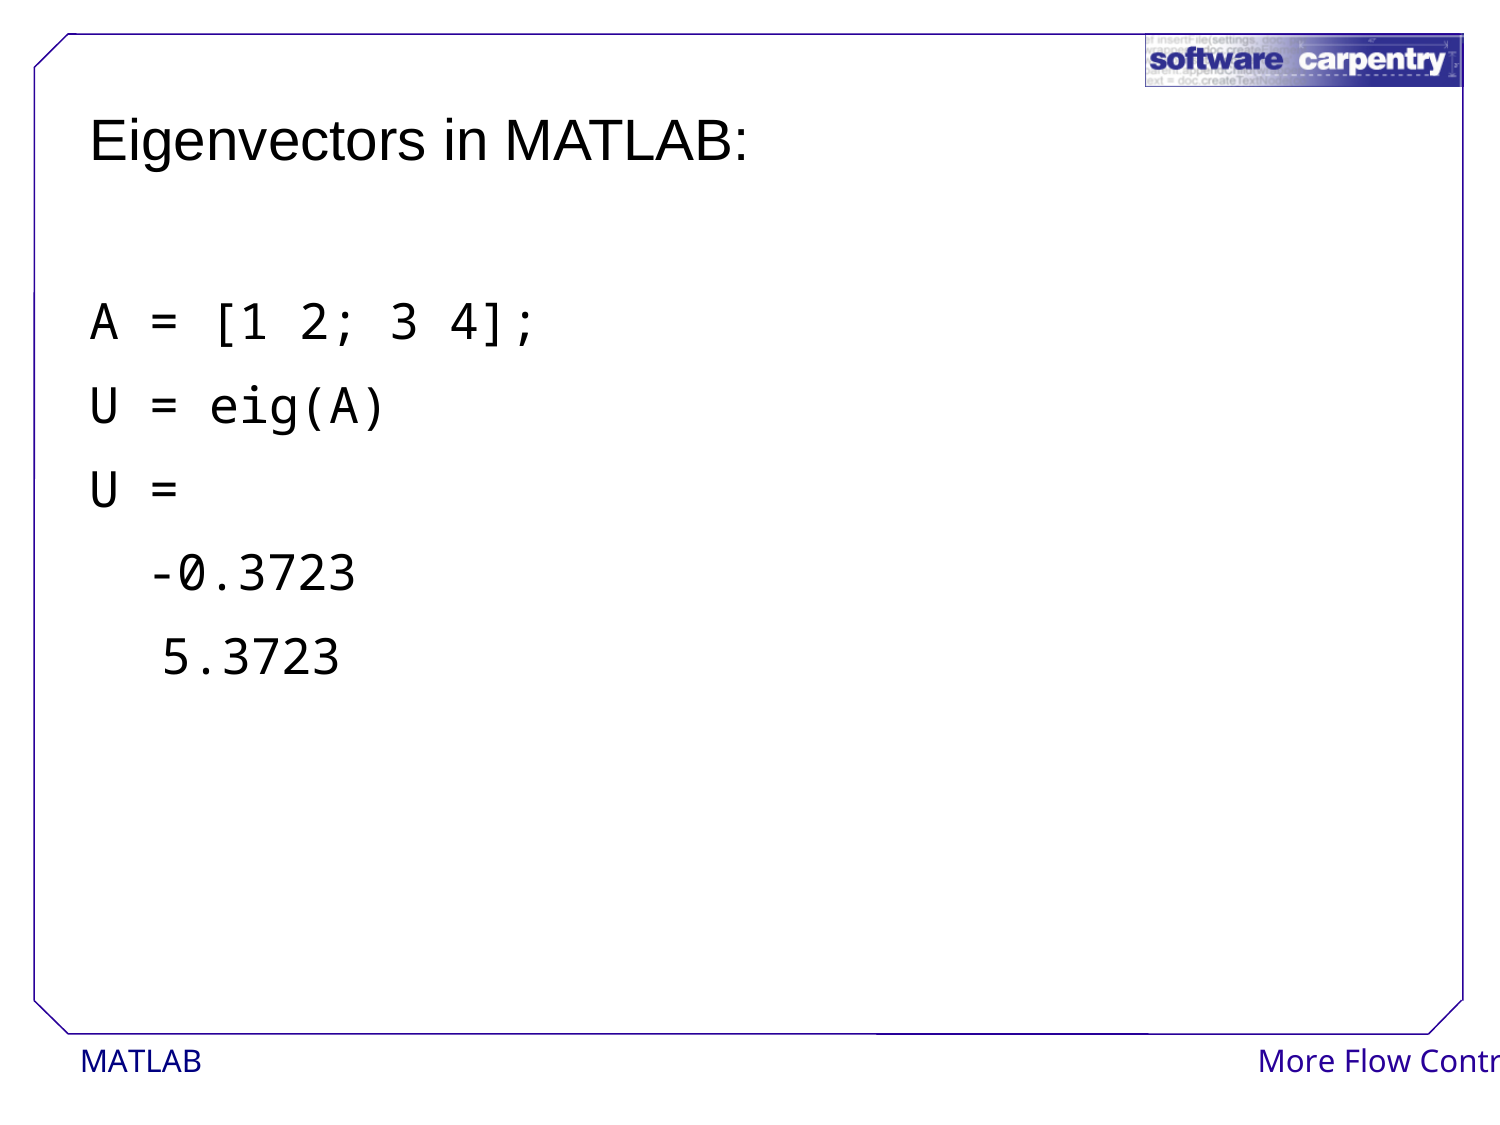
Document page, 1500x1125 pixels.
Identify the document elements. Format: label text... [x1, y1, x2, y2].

picture [1145, 33, 1464, 87]
list Eigenvectors in MATLAB: A = [1 2; 3 4]; U = eig(A) U = -0.3723 5.3723 [75, 99, 1426, 1013]
